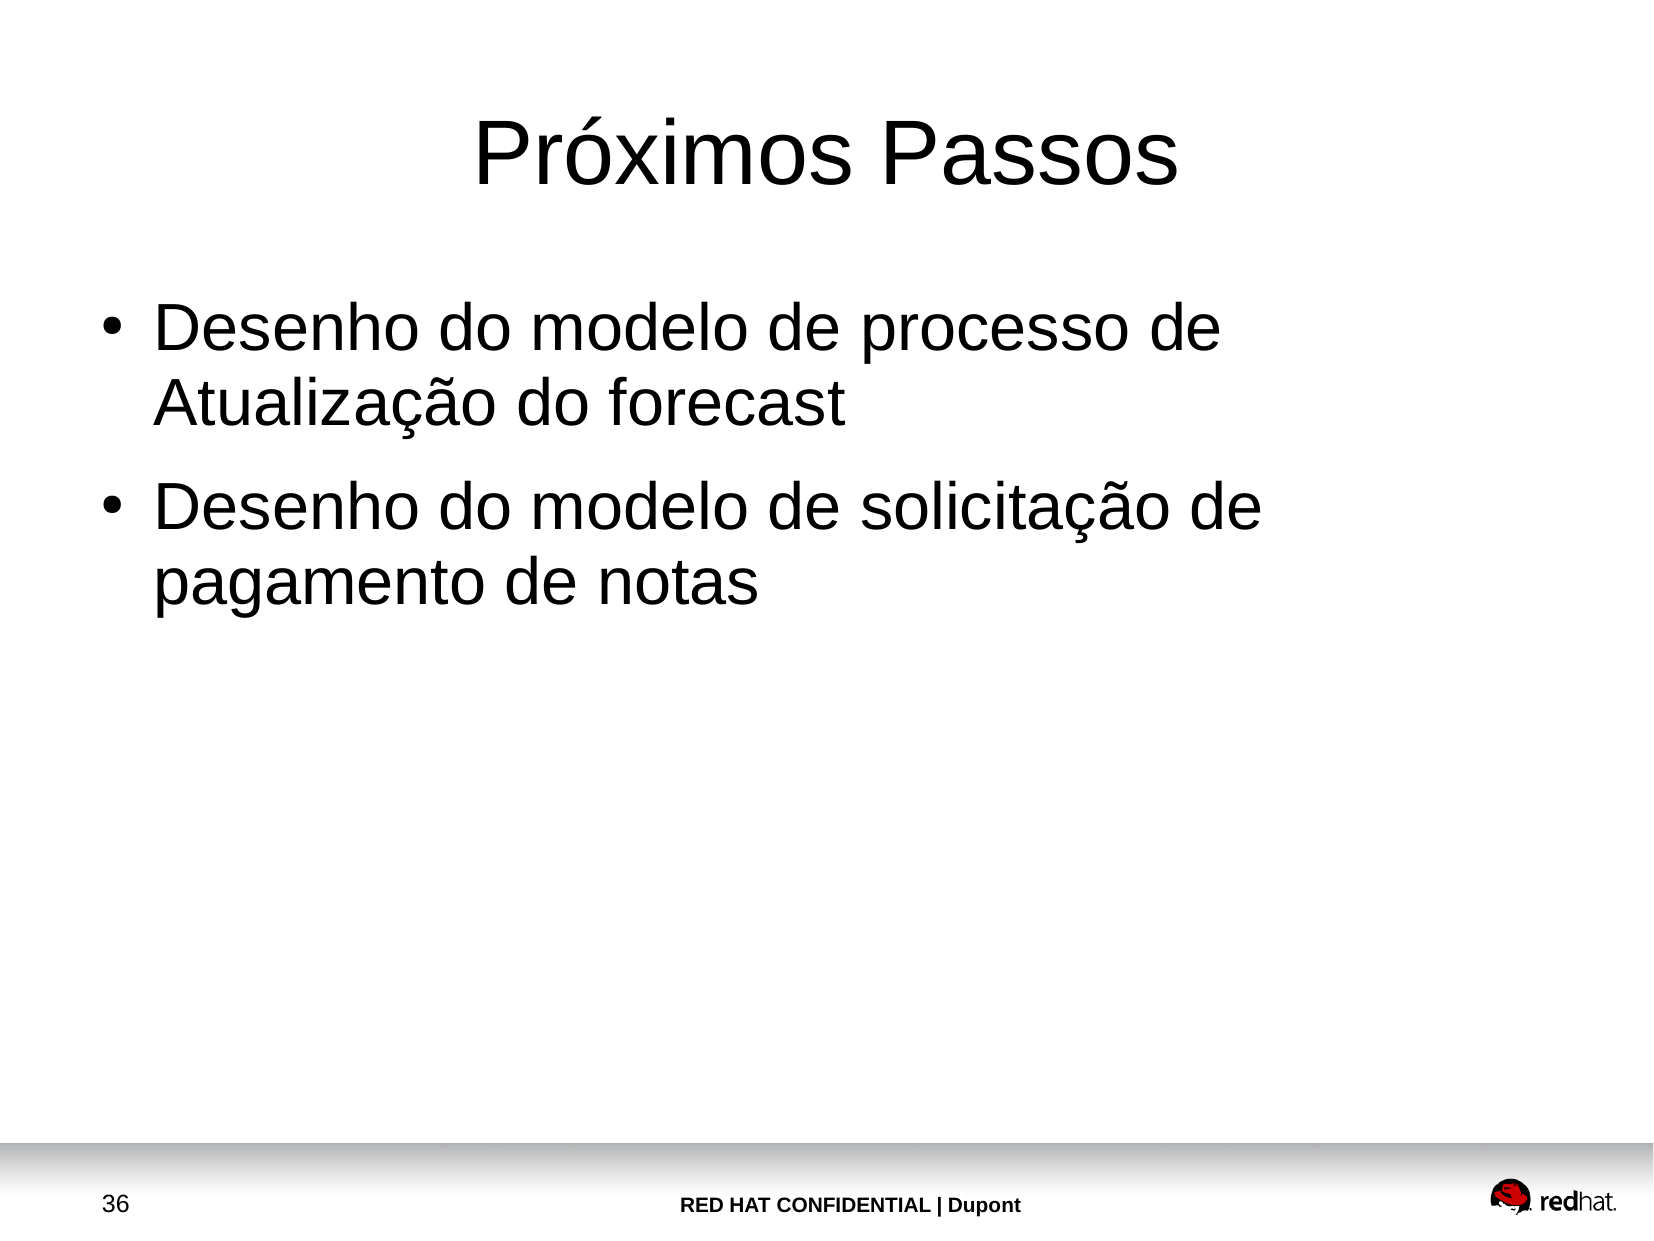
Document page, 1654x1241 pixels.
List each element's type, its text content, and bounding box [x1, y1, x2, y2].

list Desenho do modelo de processo de Atualização do forecast Desenho do modelo de solicitação de pagamento de notas [82, 290, 1571, 1010]
title Próximos Passos [82, 49, 1571, 257]
picture [0, 1143, 1654, 1241]
